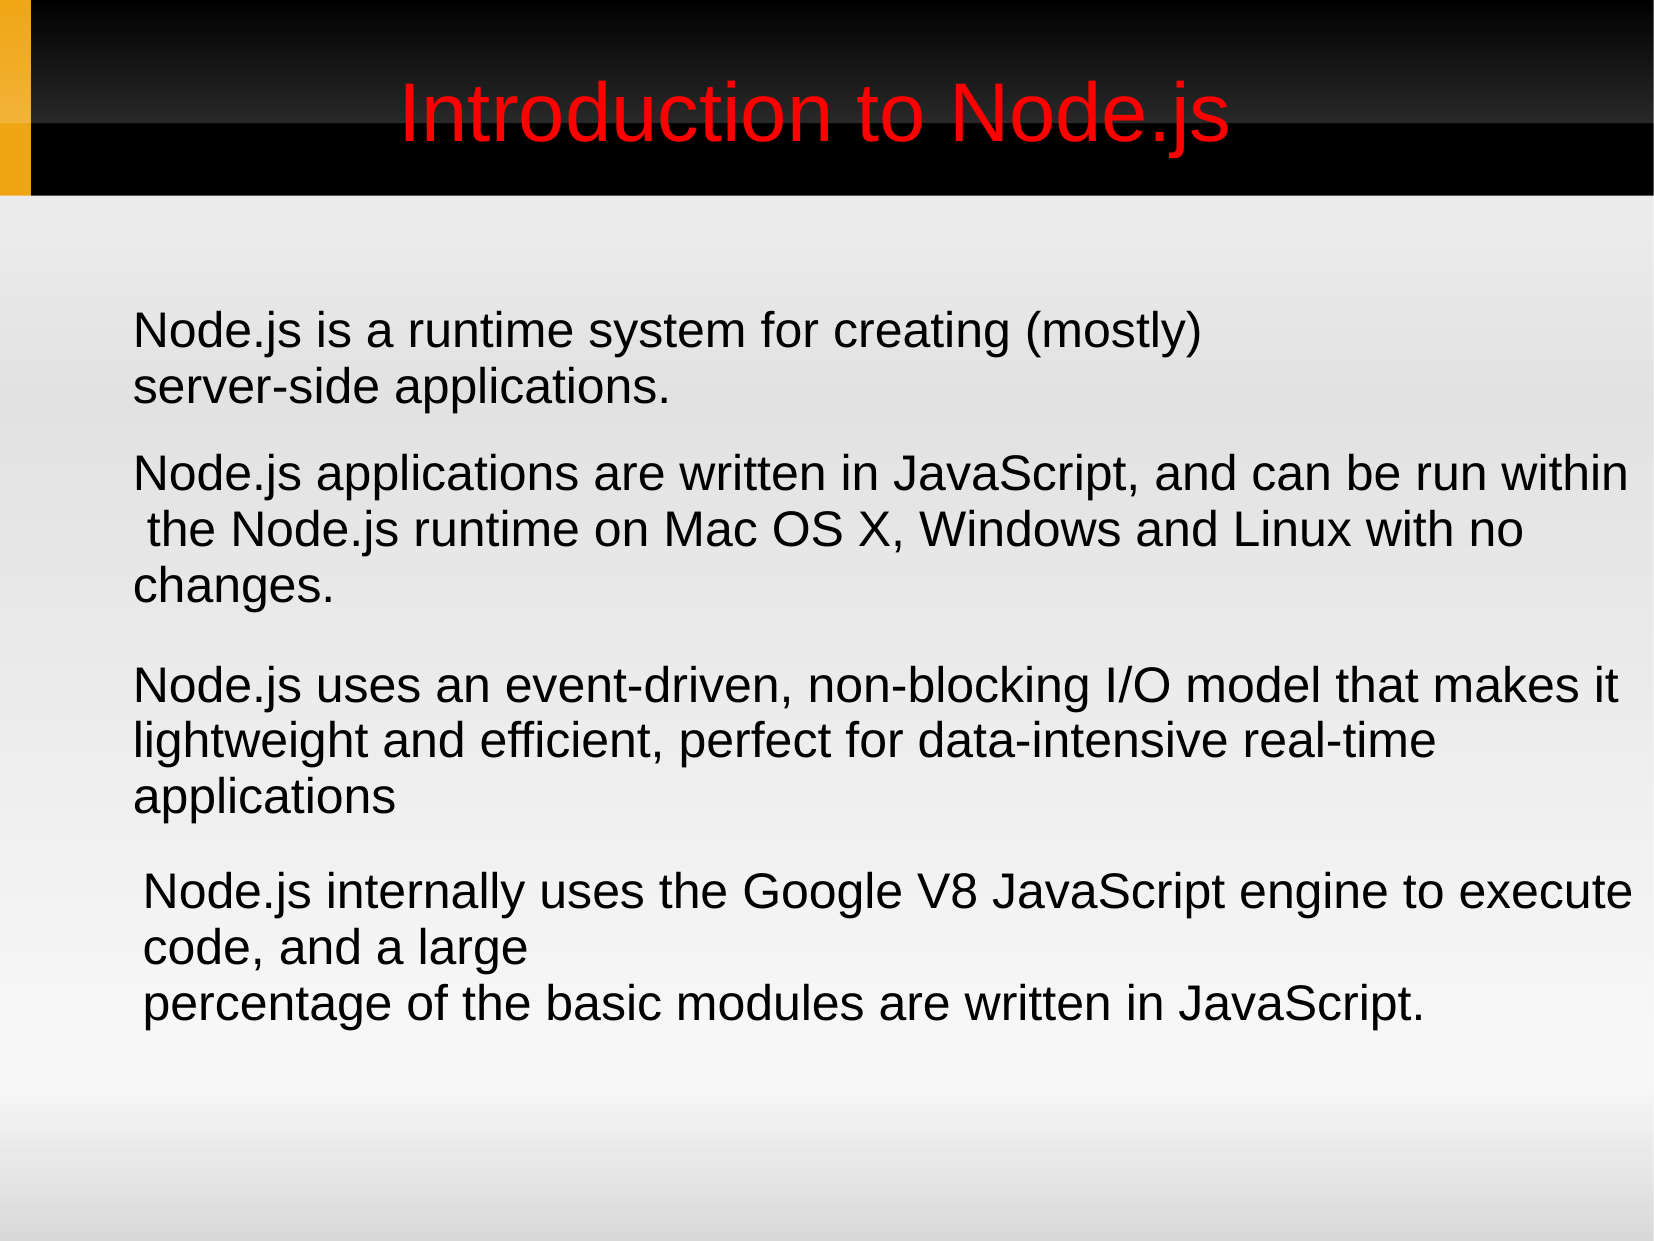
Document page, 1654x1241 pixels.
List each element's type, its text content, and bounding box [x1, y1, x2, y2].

text_box Introduction to Node.js [383, 59, 1359, 295]
text_box Node.js uses an event-driven, non-blocking I/O model that makes it lightweight and efficient, perfect for data-intensive real-time applications [118, 649, 1654, 832]
text_box Node.js internally uses the Google V8 JavaScript engine to execute code, and a large percentage of the basic modules are written in JavaScript. [128, 856, 1654, 1039]
picture [0, 0, 1654, 1241]
text_box Node.js applications are written in JavaScript, and can be run within the Node.js runtime on Mac OS X, Windows and Linux with no changes. [118, 438, 1654, 621]
text_box Node.js is a runtime system for creating (mostly) server-side applications. [118, 295, 1363, 422]
